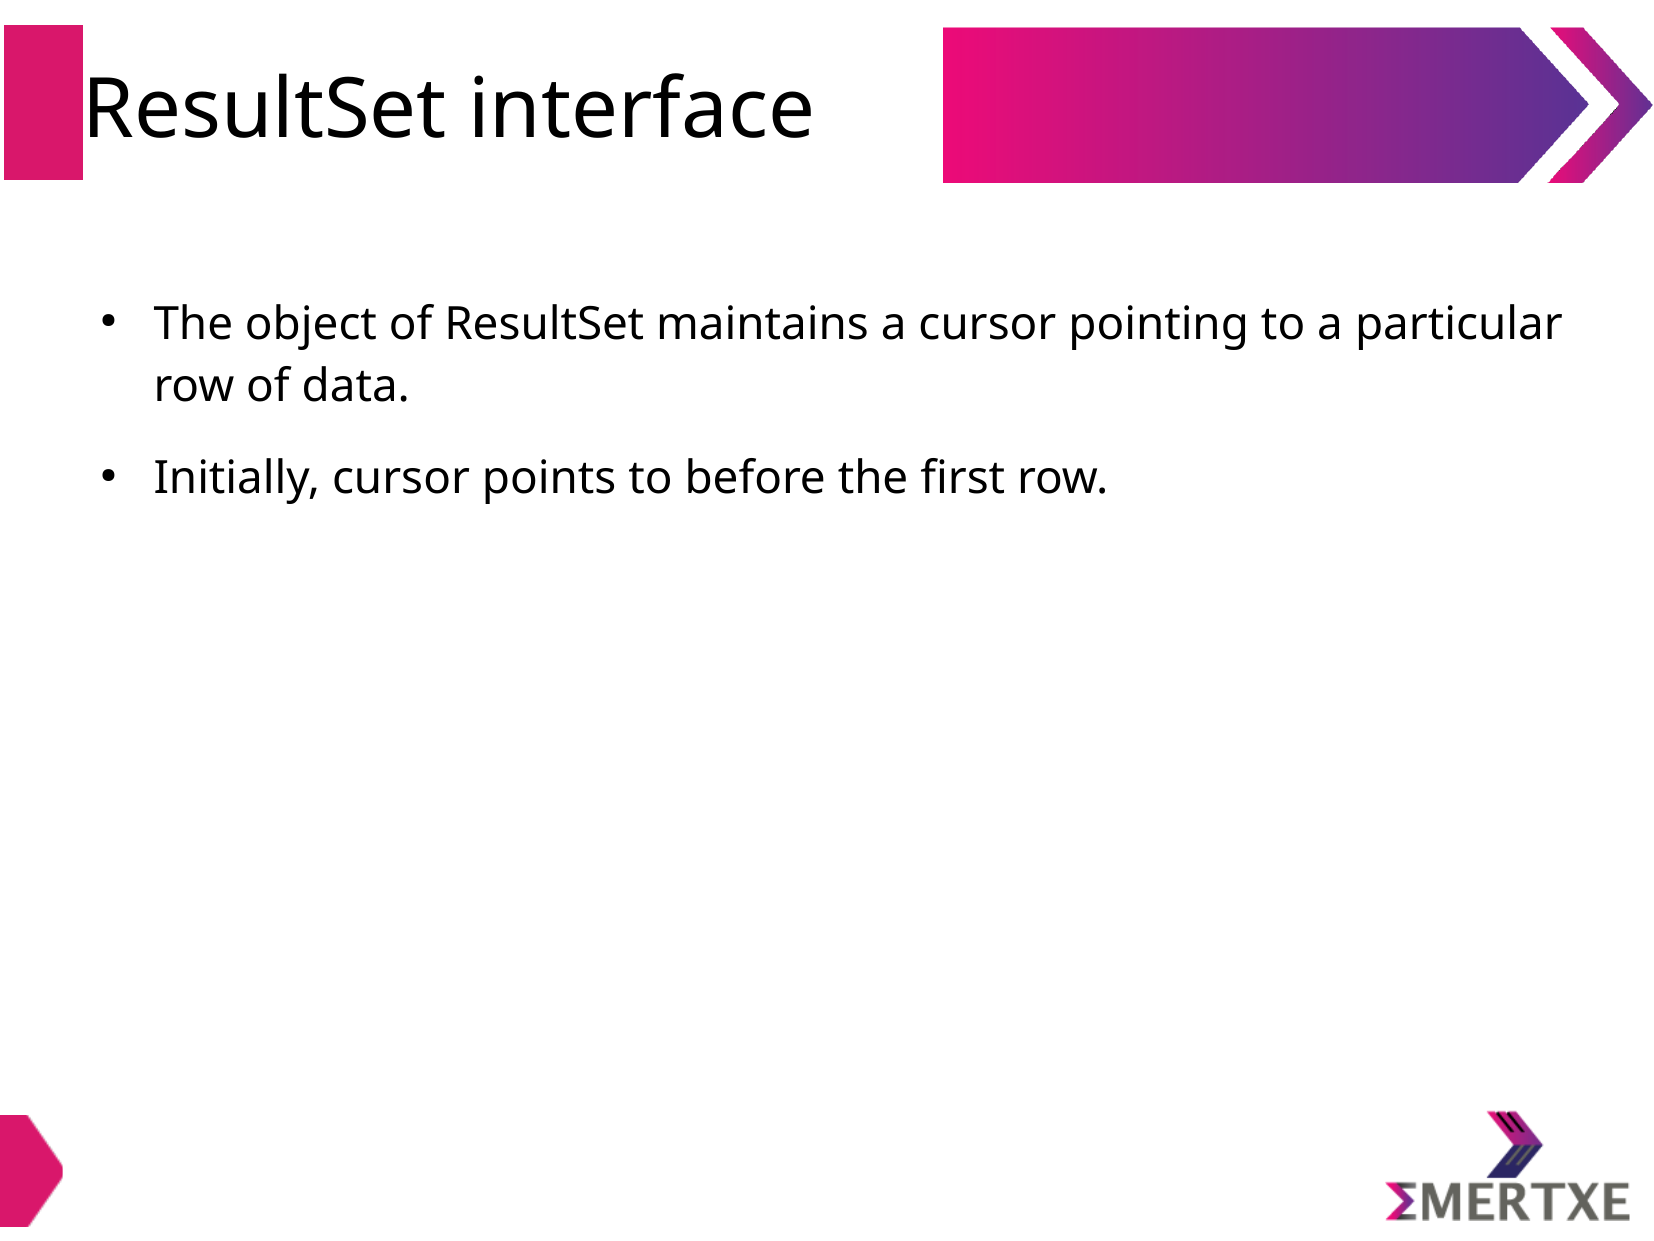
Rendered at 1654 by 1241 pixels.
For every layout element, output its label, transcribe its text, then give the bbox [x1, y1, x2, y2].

picture [1571, 27, 1653, 183]
list The object of ResultSet maintains a cursor pointing to a particular row of data. Initially, cursor points to before the first row. [82, 290, 1571, 1010]
picture [1385, 1107, 1631, 1221]
title ResultSet interface [82, 2, 1571, 210]
